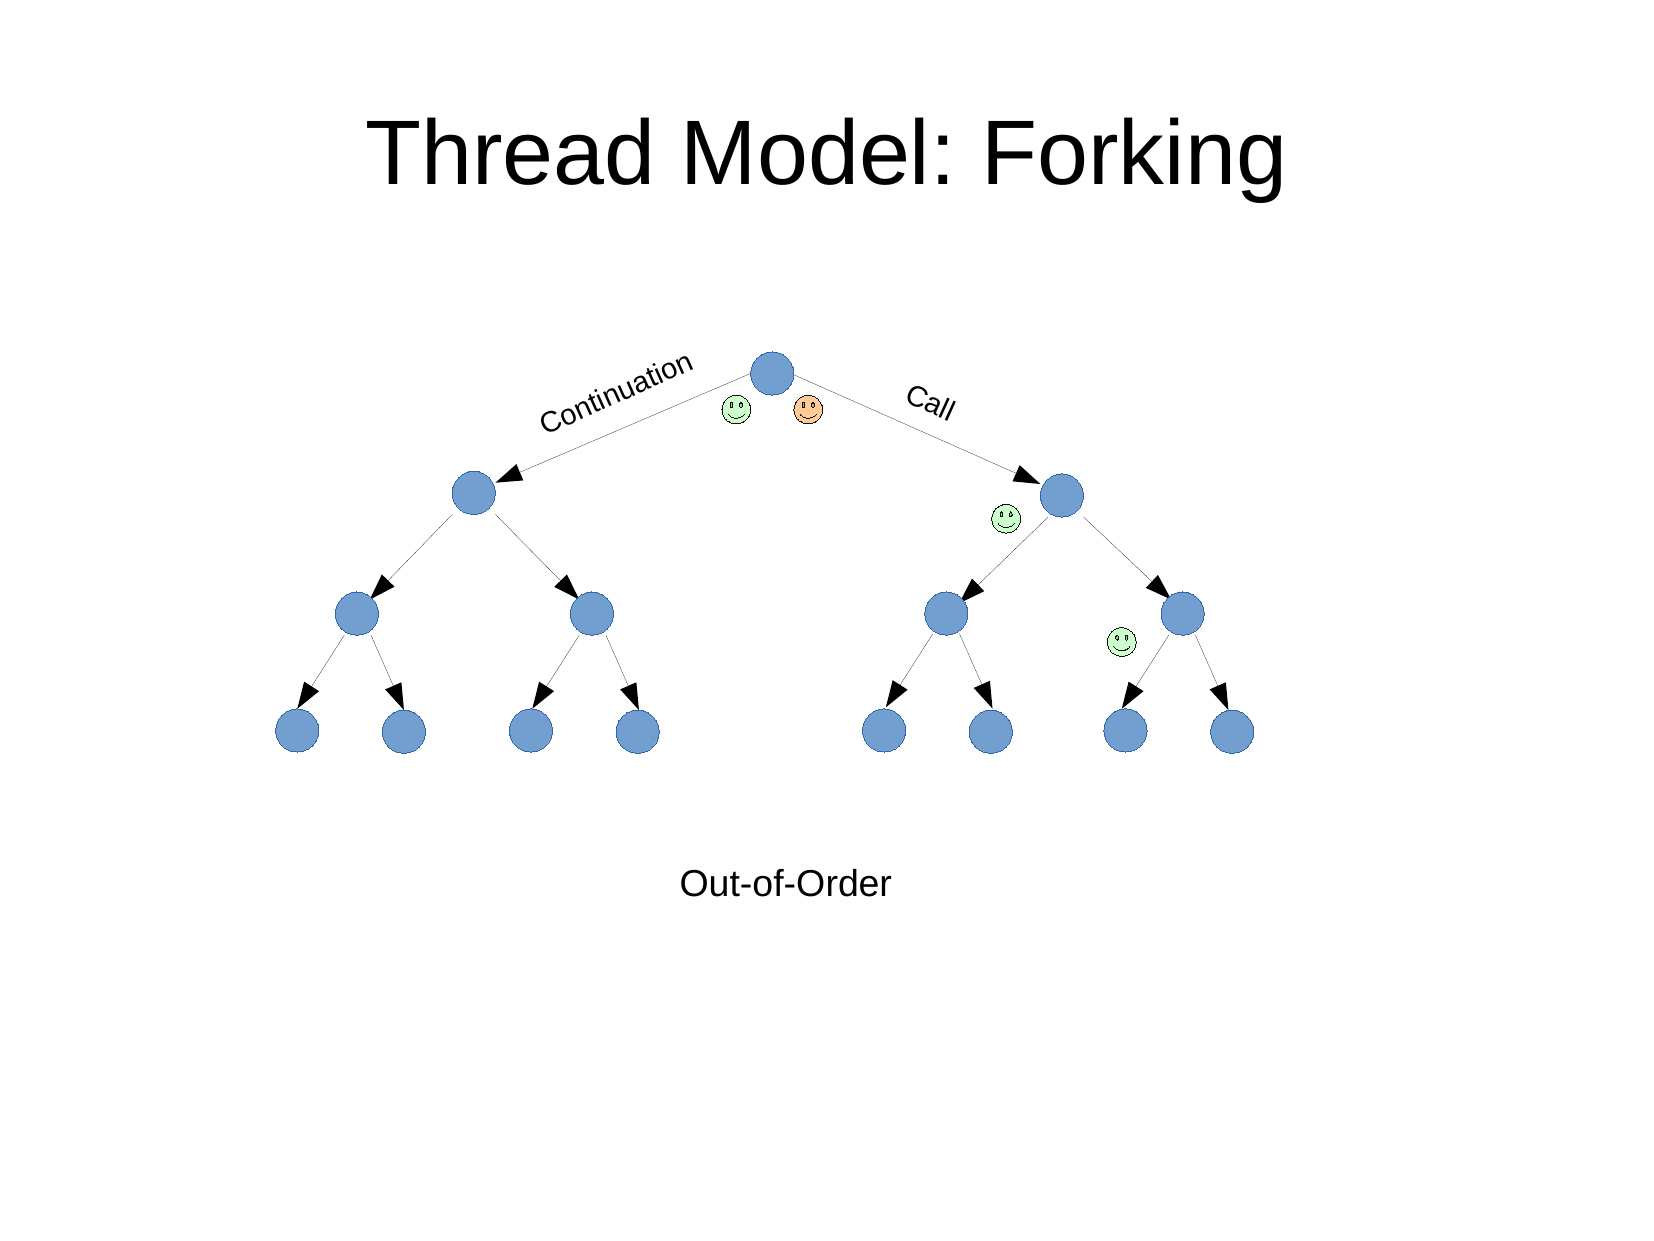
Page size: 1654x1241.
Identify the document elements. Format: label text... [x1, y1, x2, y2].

text_box Call [884, 364, 977, 441]
text_box [793, 395, 823, 424]
text_box [1040, 473, 1084, 518]
text_box [991, 504, 1021, 534]
text_box [721, 395, 751, 424]
text_box [616, 710, 660, 754]
text_box [570, 591, 614, 636]
text_box [862, 708, 906, 753]
text_box [969, 710, 1013, 754]
text_box Out-of-Order [561, 854, 1010, 912]
text_box [509, 708, 553, 753]
text_box [275, 708, 319, 753]
text_box [1210, 710, 1254, 754]
text_box [924, 591, 968, 636]
text_box [452, 471, 496, 515]
text_box [1161, 591, 1205, 636]
text_box Continuation [517, 331, 715, 455]
text_box [750, 351, 794, 396]
text_box [1107, 627, 1137, 657]
text_box [382, 710, 426, 754]
text_box [1103, 708, 1148, 753]
text_box [335, 591, 379, 636]
title Thread Model: Forking [82, 49, 1571, 257]
